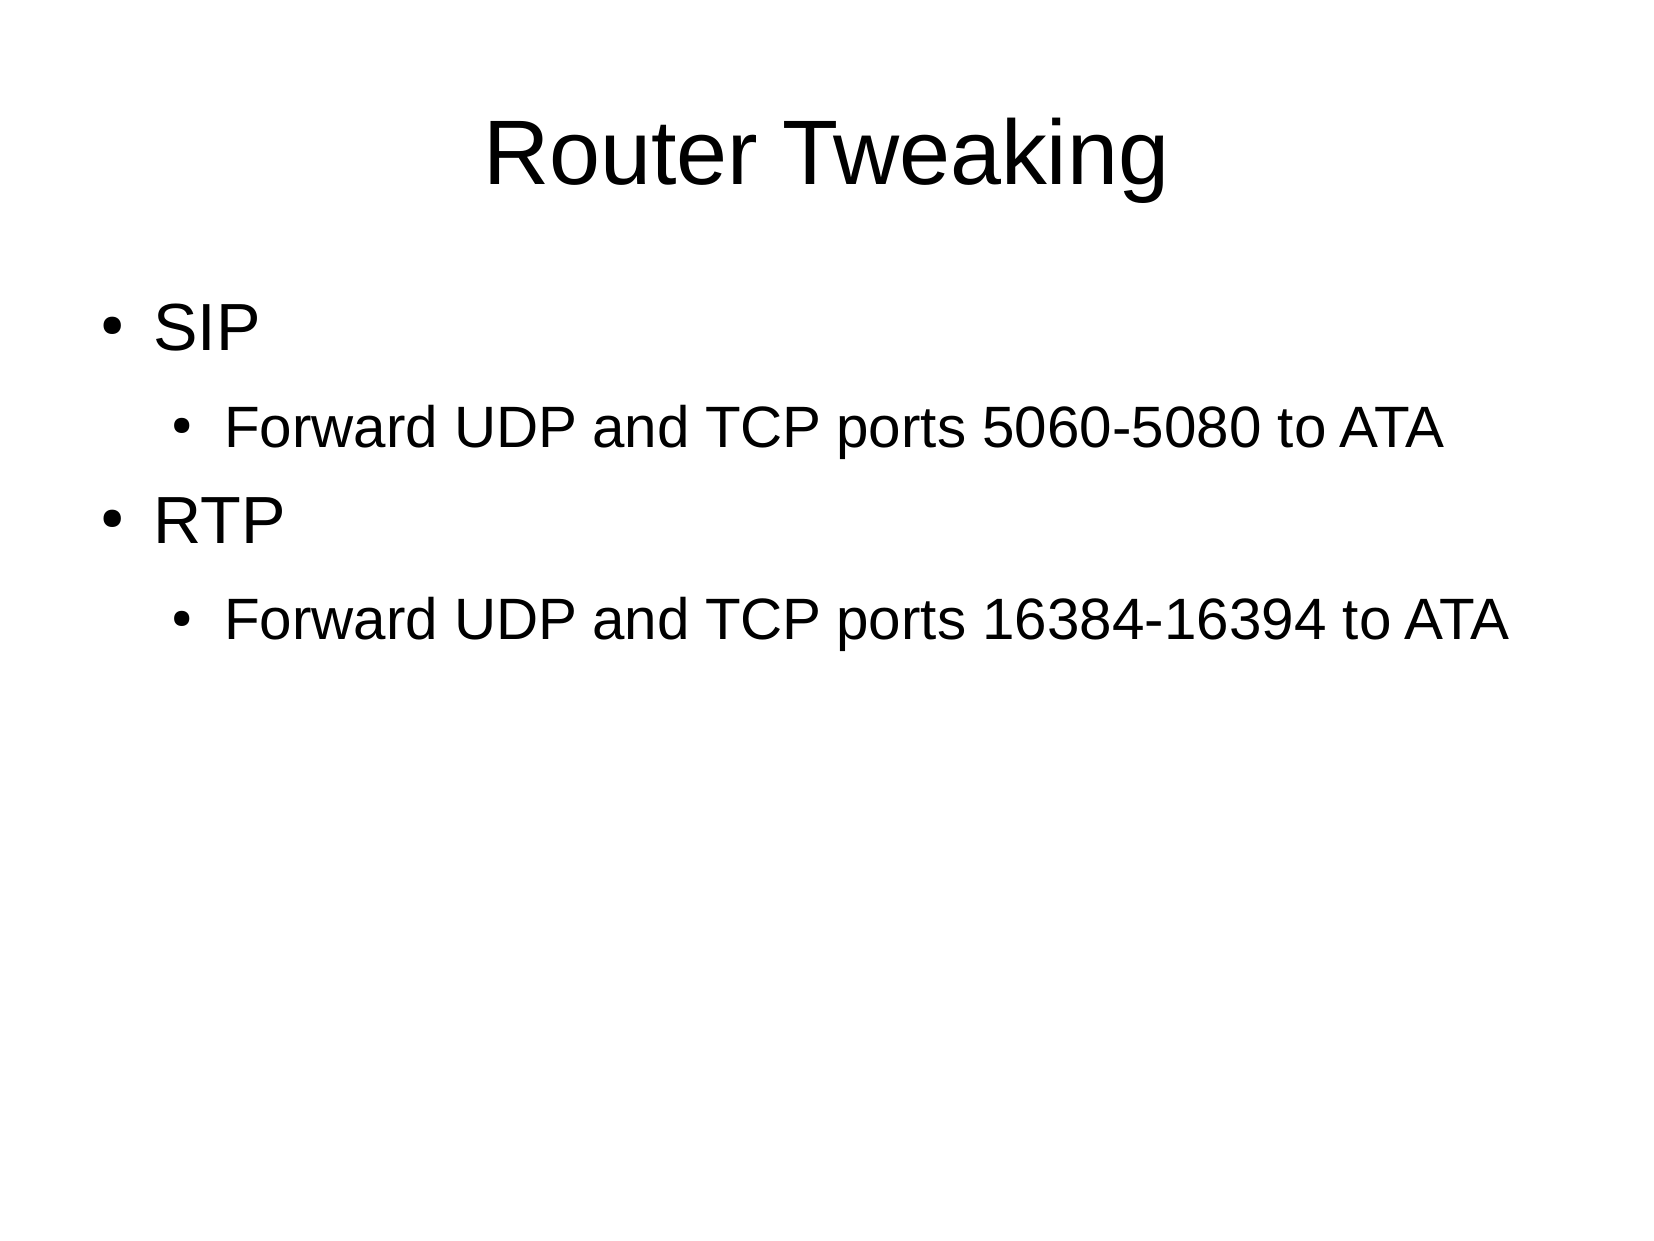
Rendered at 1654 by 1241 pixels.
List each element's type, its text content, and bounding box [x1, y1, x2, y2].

title Router Tweaking [82, 49, 1571, 257]
list SIP Forward UDP and TCP ports 5060-5080 to ATA RTP Forward UDP and TCP ports 16384-16394 to ATA [82, 290, 1571, 1010]
